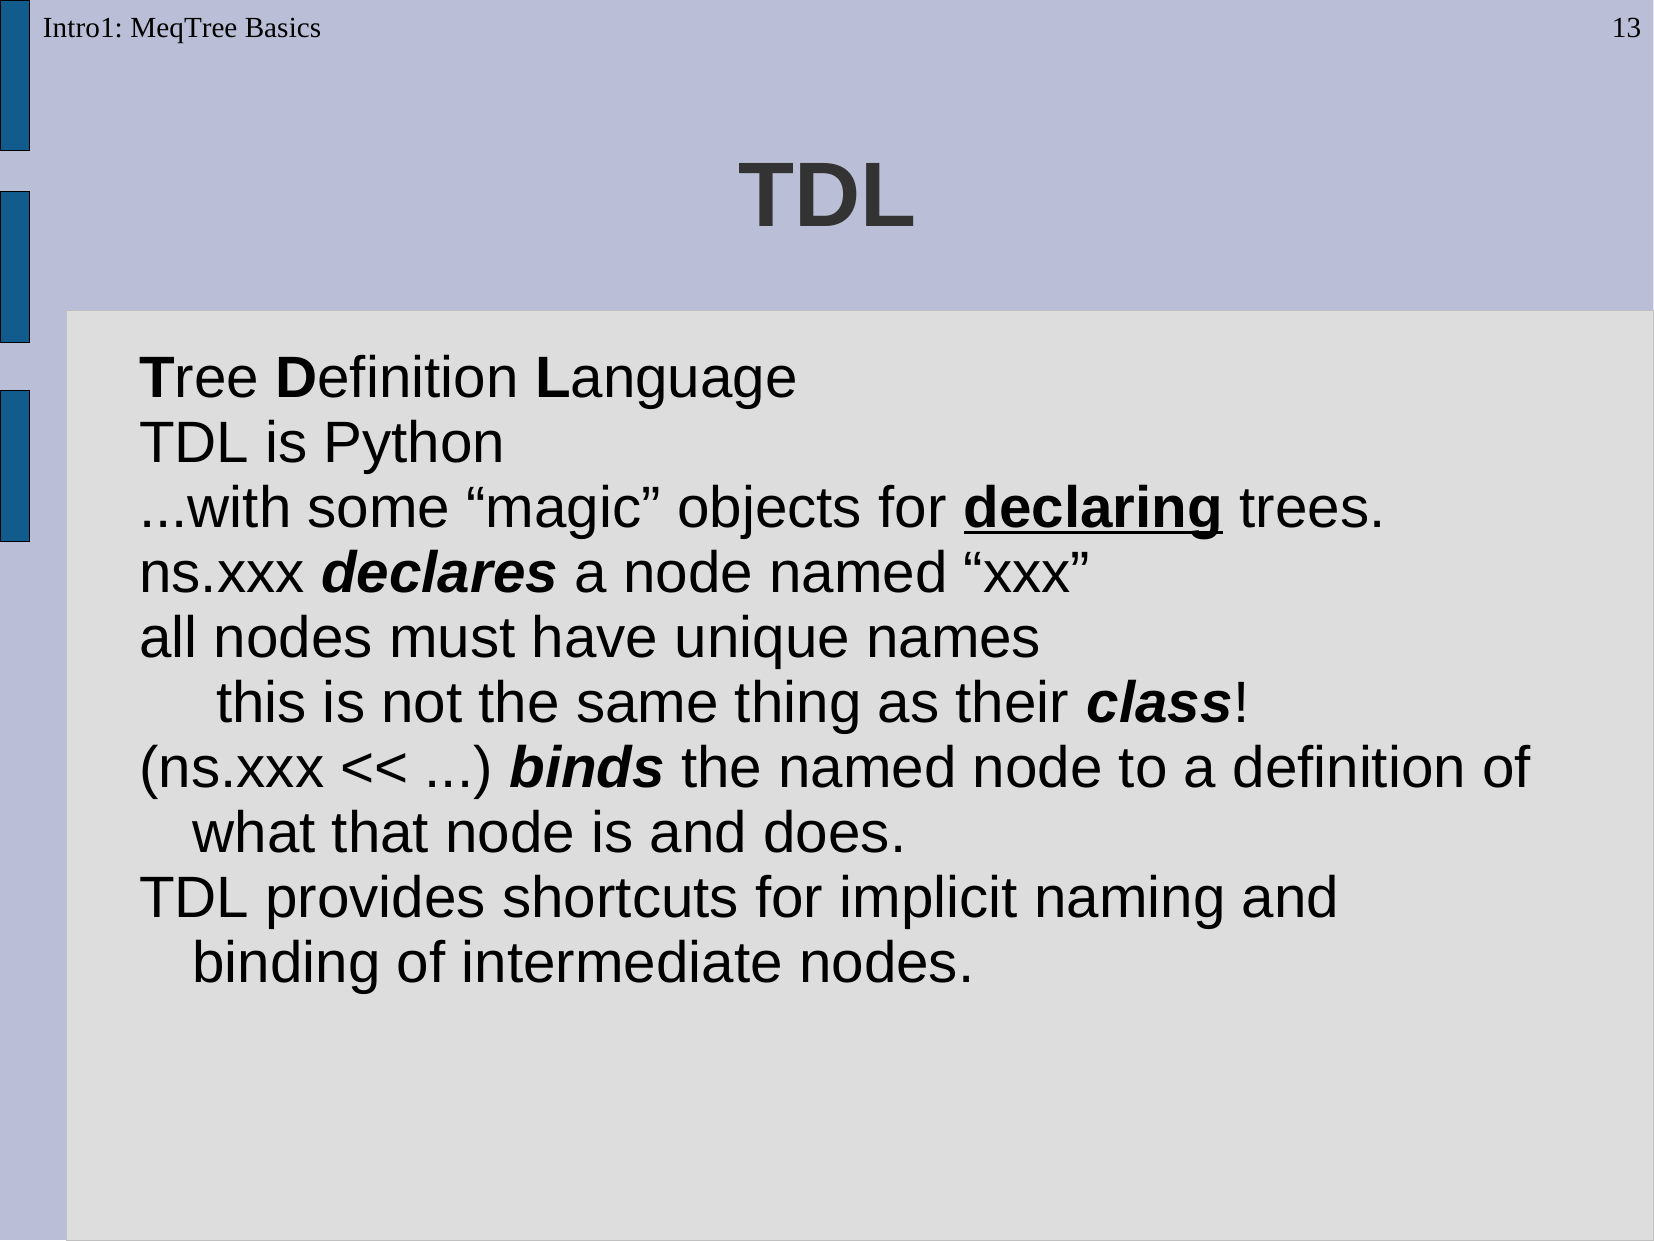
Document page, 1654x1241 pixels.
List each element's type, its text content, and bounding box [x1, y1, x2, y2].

list Tree Definition Language TDL is Python ...with some “magic” objects for declaring trees. ns.xxx declares a node named “xxx” all nodes must have unique names this is not the same thing as their class! (ns.xxx << ...) binds the named node to a definition of what that node is and does. TDL provides shortcuts for implicit naming and binding of intermediate nodes. [121, 344, 1534, 1127]
title TDL [121, 91, 1534, 299]
